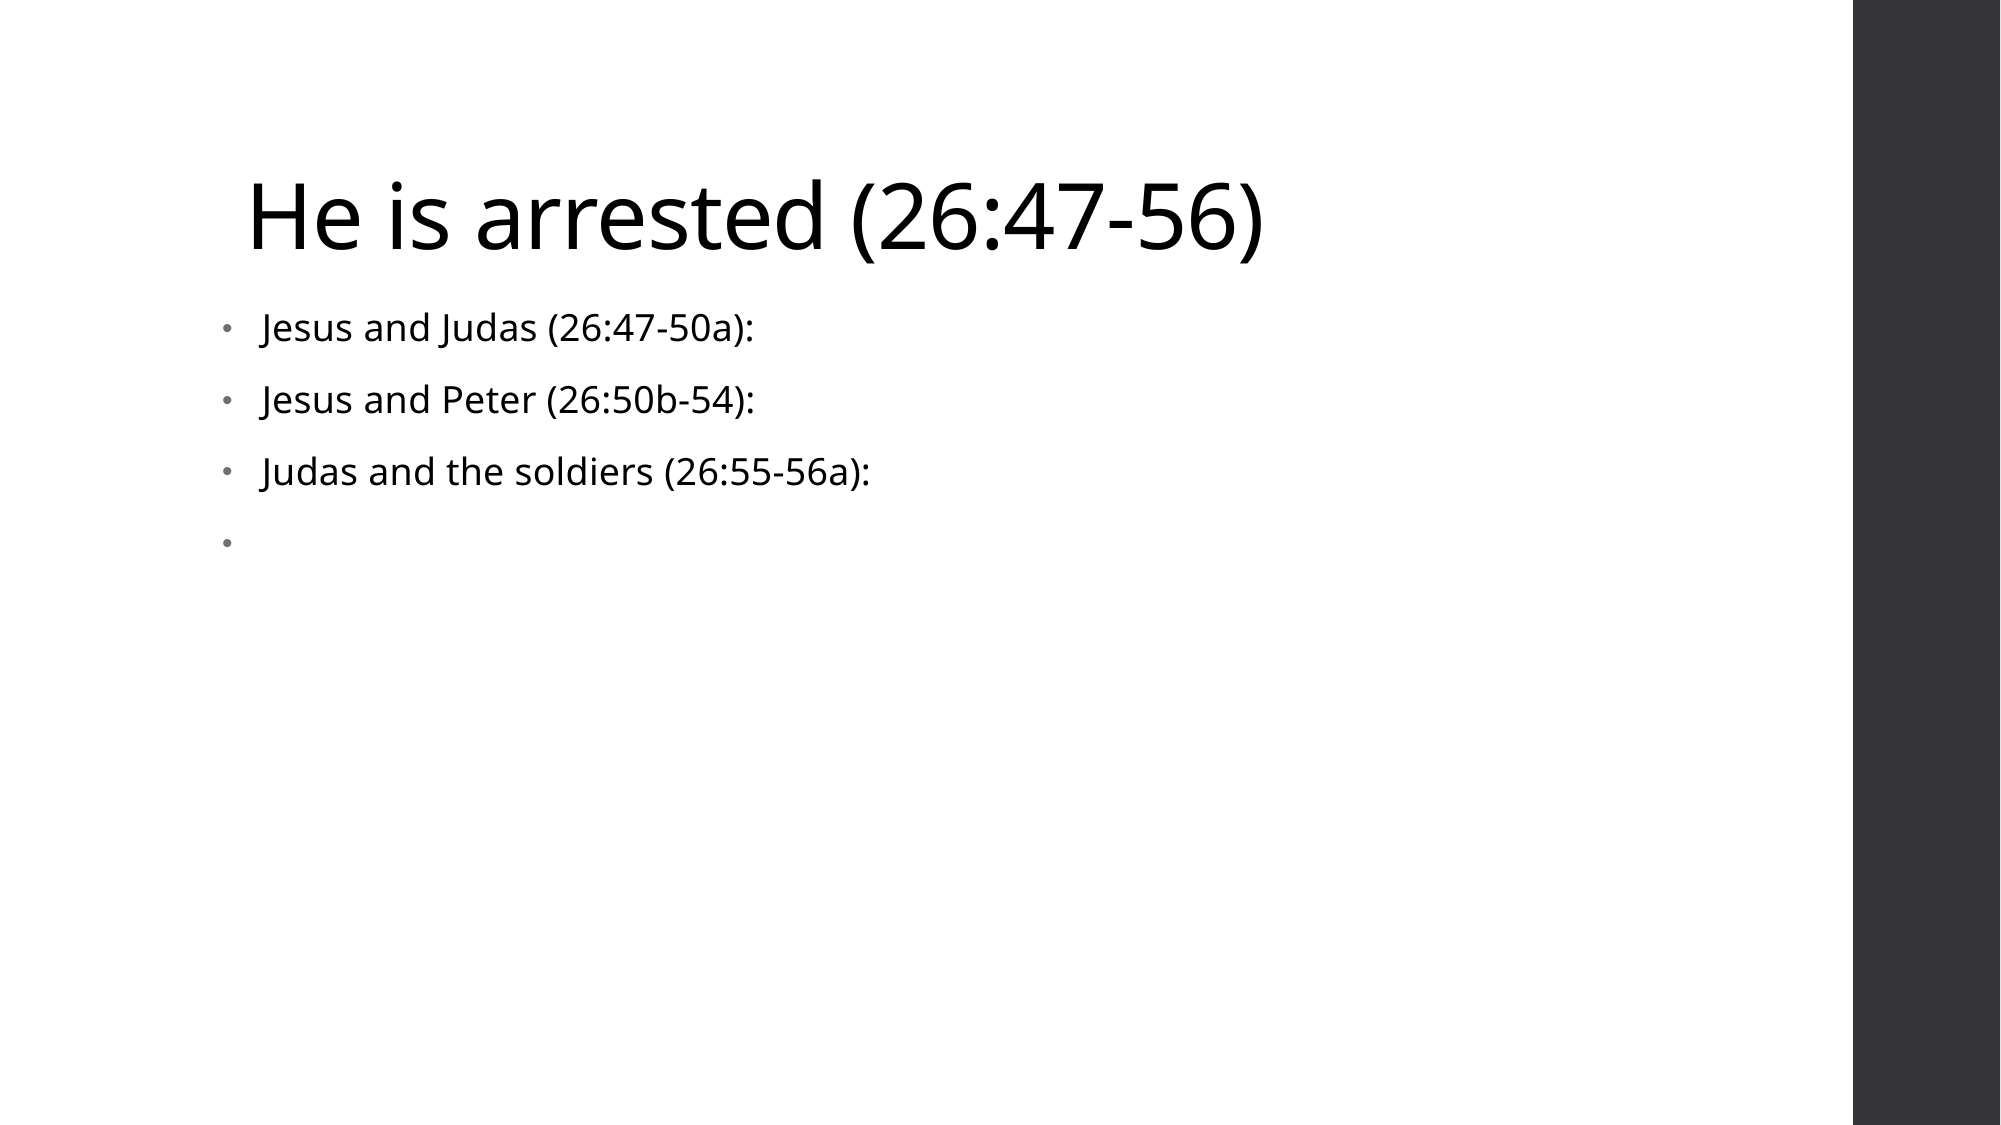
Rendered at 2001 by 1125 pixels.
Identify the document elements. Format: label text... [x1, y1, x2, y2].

list Jesus and Judas (26:47-50a): Jesus and Peter (26:50b-54): Judas and the soldiers (26:55-56a): [206, 299, 1617, 1014]
title He is arrested (26:47-56) [206, 60, 1797, 278]
